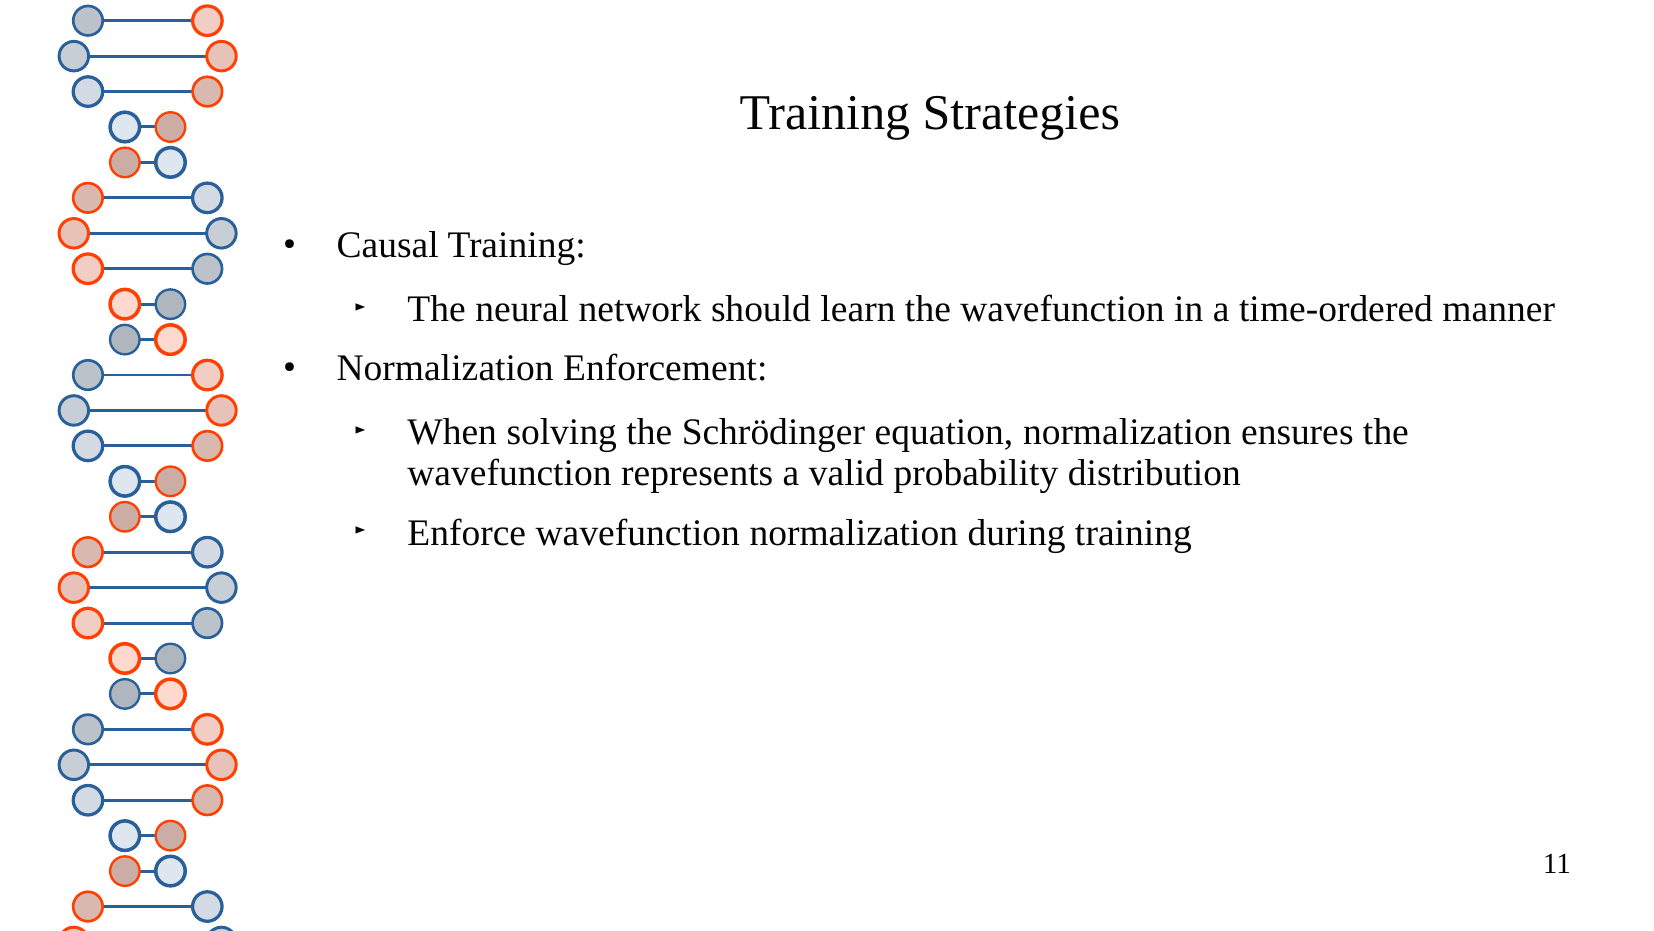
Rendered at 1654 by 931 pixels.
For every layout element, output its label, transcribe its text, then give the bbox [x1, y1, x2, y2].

list Causal Training: The neural network should learn the wavefunction in a time-ordered manner Normalization Enforcement: When solving the Schrödinger equation, normalization ensures the wavefunction represents a valid probability distribution Enforce wavefunction normalization during training [265, 224, 1595, 764]
title Training Strategies [265, 35, 1595, 189]
